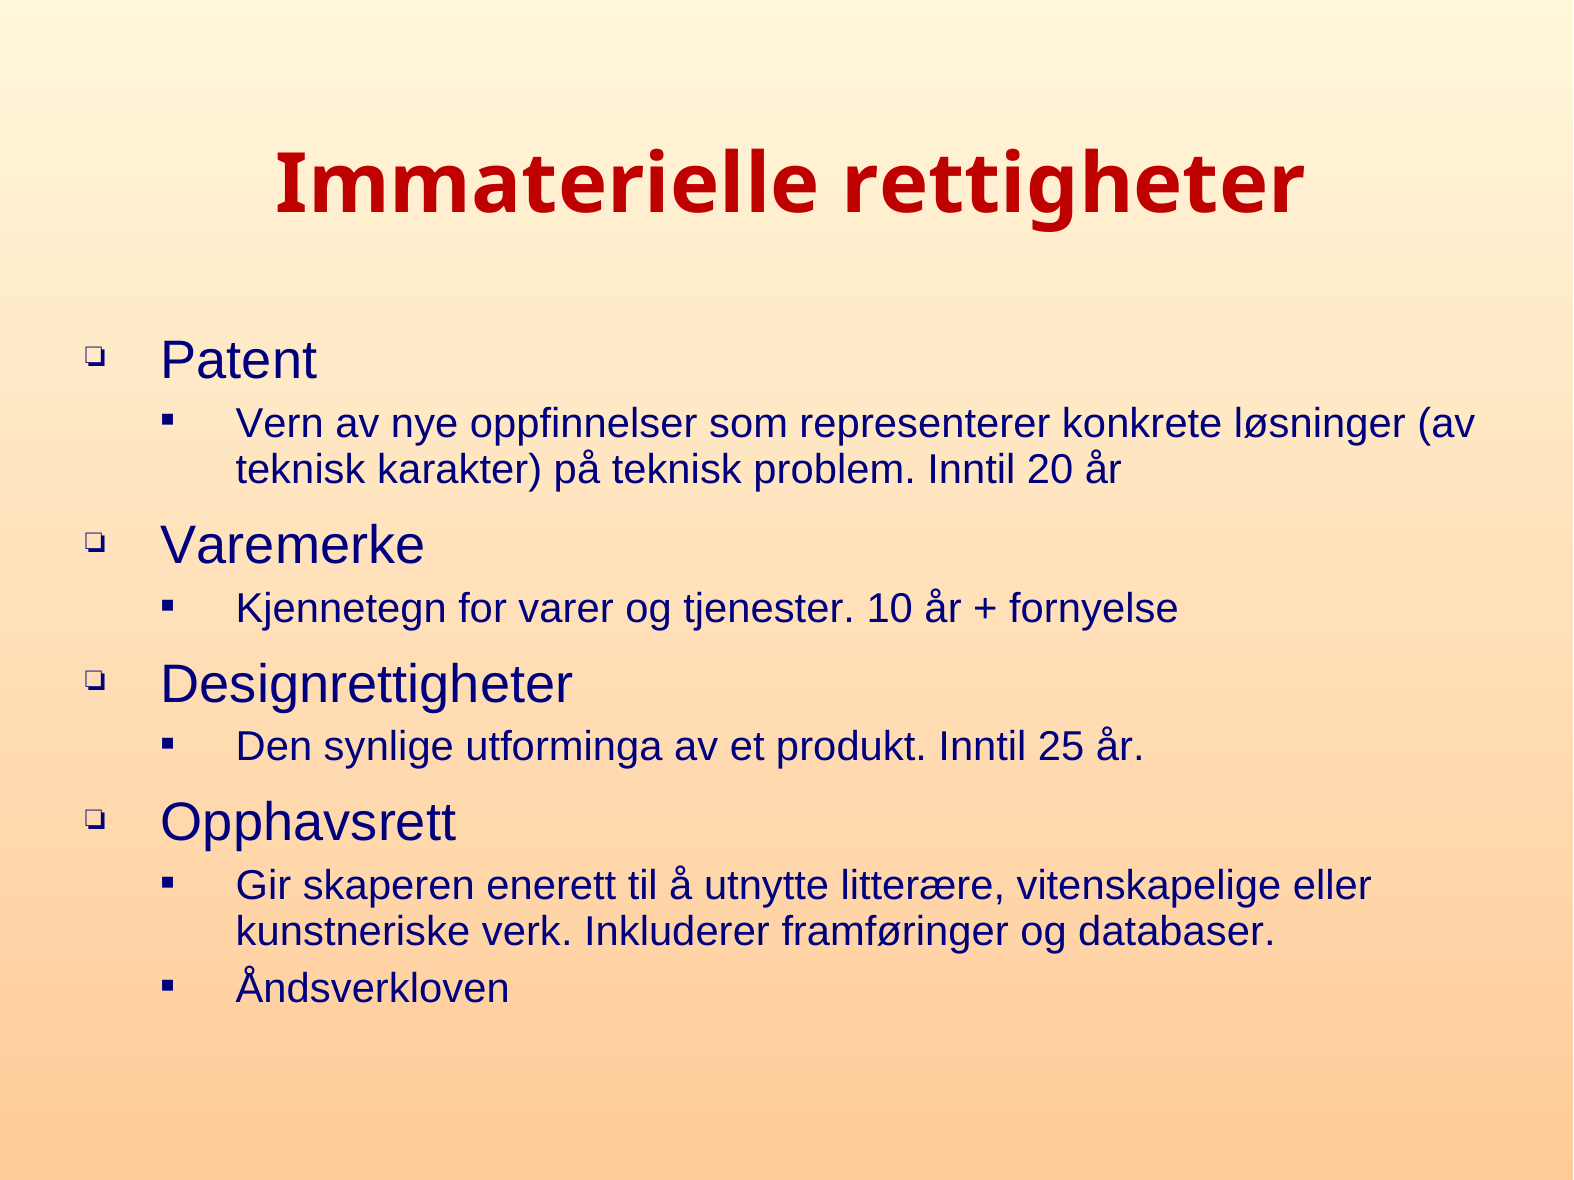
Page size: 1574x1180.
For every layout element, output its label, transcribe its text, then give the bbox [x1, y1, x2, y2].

list Patent Vern av nye oppfinnelser som representerer konkrete løsninger (av teknisk karakter) på teknisk problem. Inntil 20 år Varemerke Kjennetegn for varer og tjenester. 10 år + fornyelse Designrettigheter Den synlige utforminga av et produkt. Inntil 25 år. Opphavsrett Gir skaperen enerett til å utnytte litterære, vitenskapelige eller kunstneriske verk. Inkluderer framføringer og databaser. Åndsverkloven [85, 336, 1539, 1170]
title Immaterielle rettigheter [39, 54, 1543, 309]
